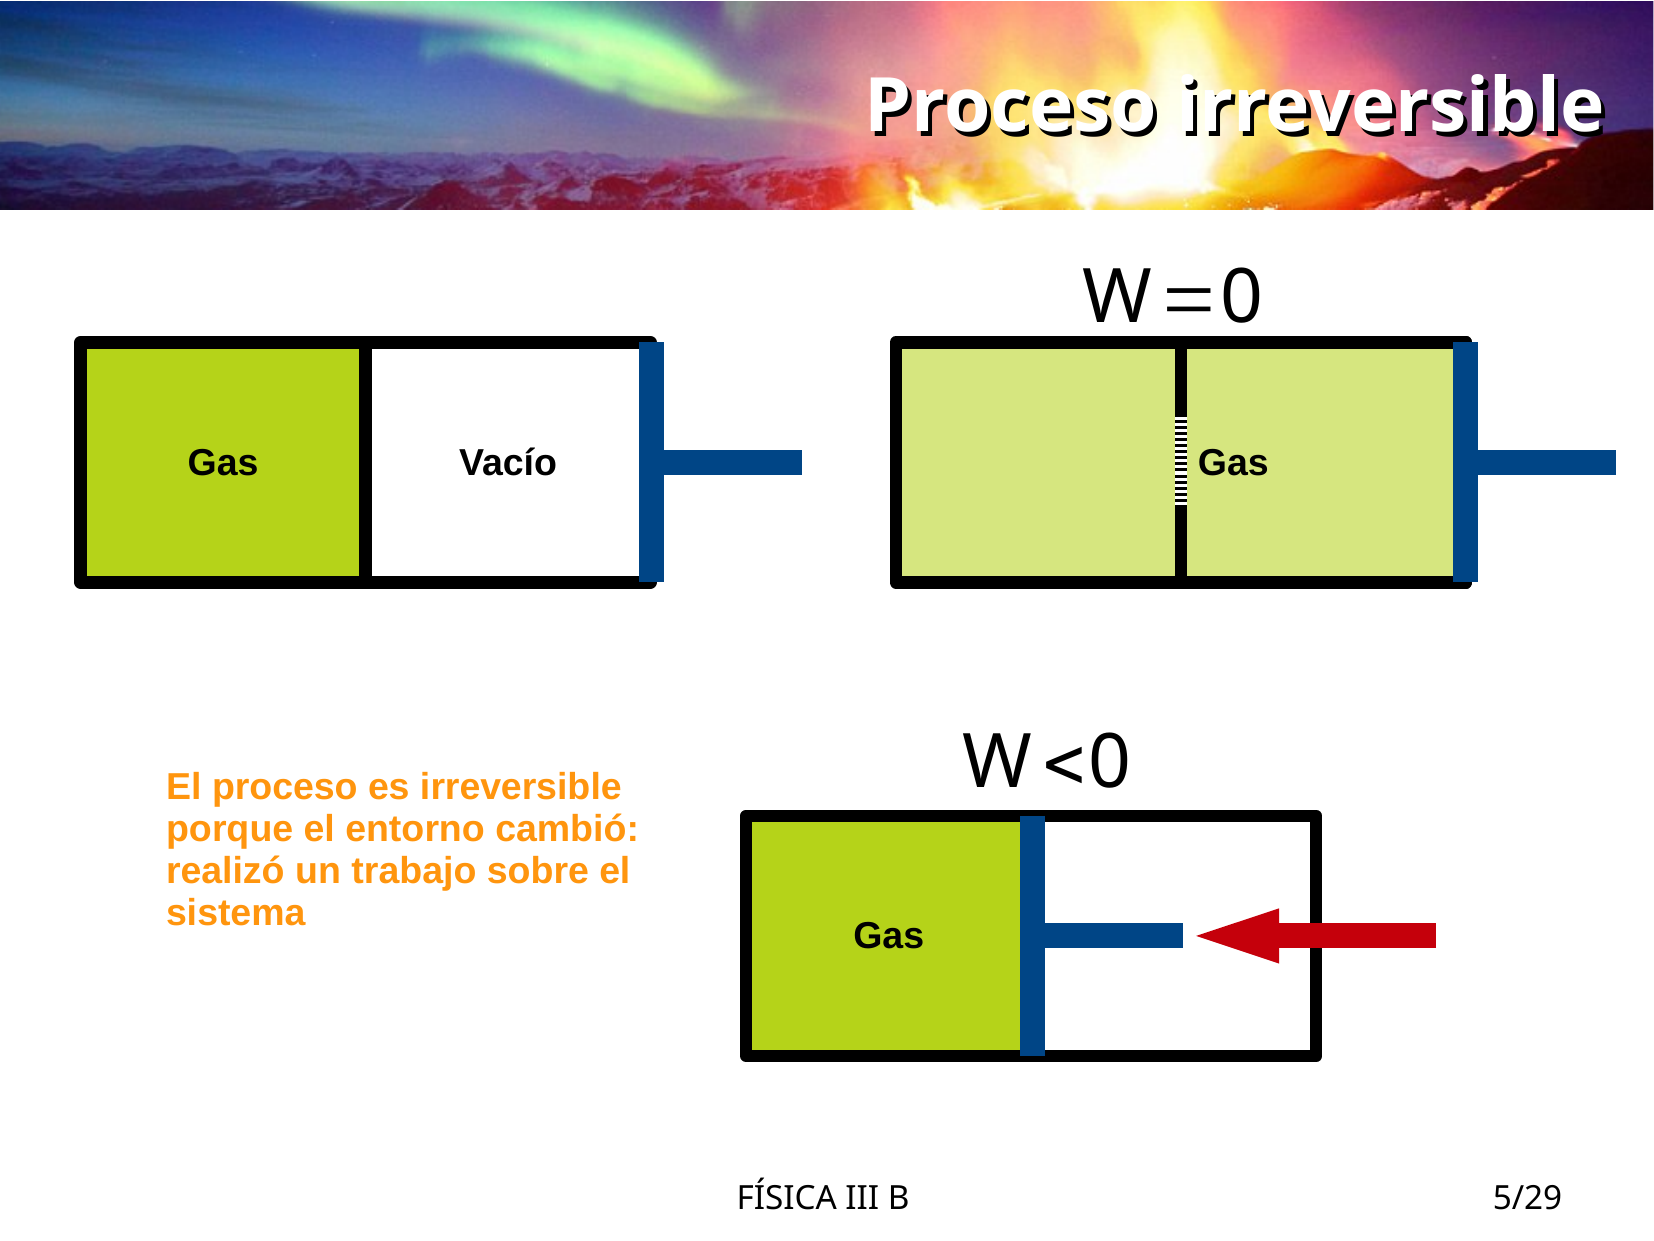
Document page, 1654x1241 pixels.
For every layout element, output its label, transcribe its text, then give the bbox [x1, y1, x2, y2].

text_box Gas [80, 342, 365, 583]
text_box Gas [752, 815, 1025, 1056]
chart [953, 715, 1149, 807]
text_box Gas [1187, 349, 1453, 576]
text_box Vacío [365, 342, 651, 583]
picture [0, 1, 1654, 210]
text_box Gas [895, 342, 1175, 583]
text_box El proceso es irreversible porque el entorno cambió: realizó un trabajo sobre el sistema [151, 758, 752, 1129]
title Proceso irreversible [45, 15, 1606, 191]
chart [1073, 250, 1281, 343]
